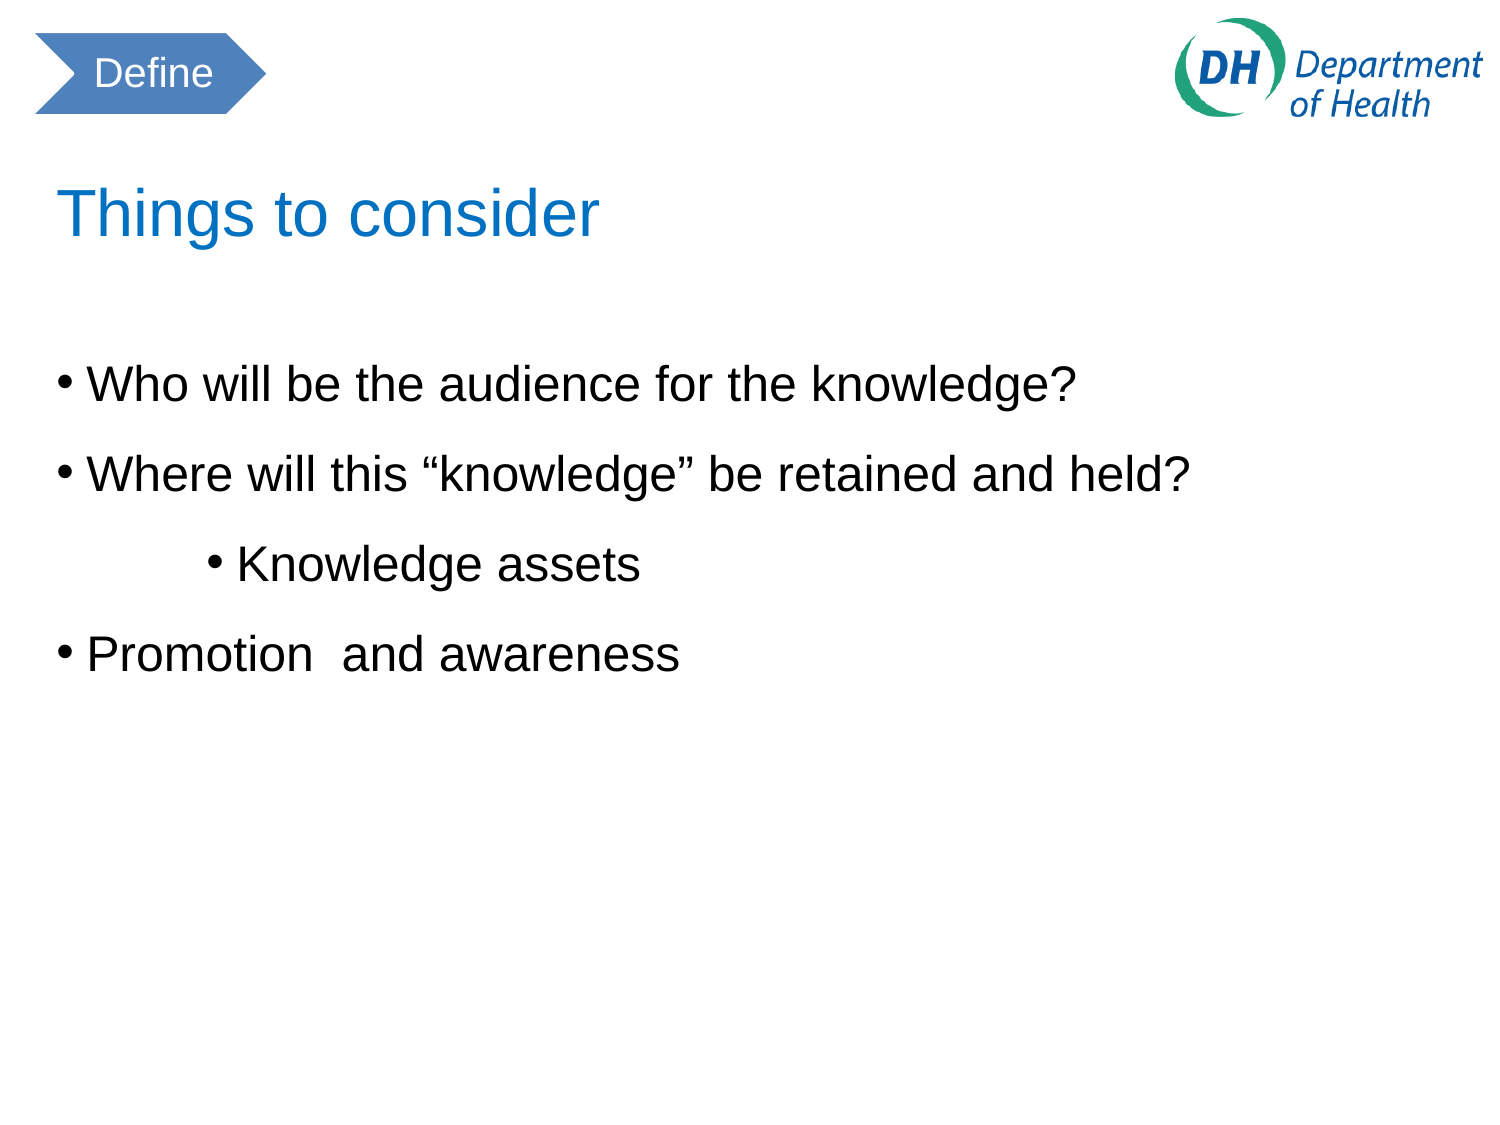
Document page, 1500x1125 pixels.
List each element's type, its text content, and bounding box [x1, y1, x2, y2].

picture [1175, 19, 1483, 117]
text_box Define [29, 30, 270, 117]
text_box Who will be the audience for the knowledge? Where will this “knowledge” be retained and held? Knowledge assets Promotion and awareness [41, 314, 1329, 689]
title Things to consider [41, 162, 1392, 350]
